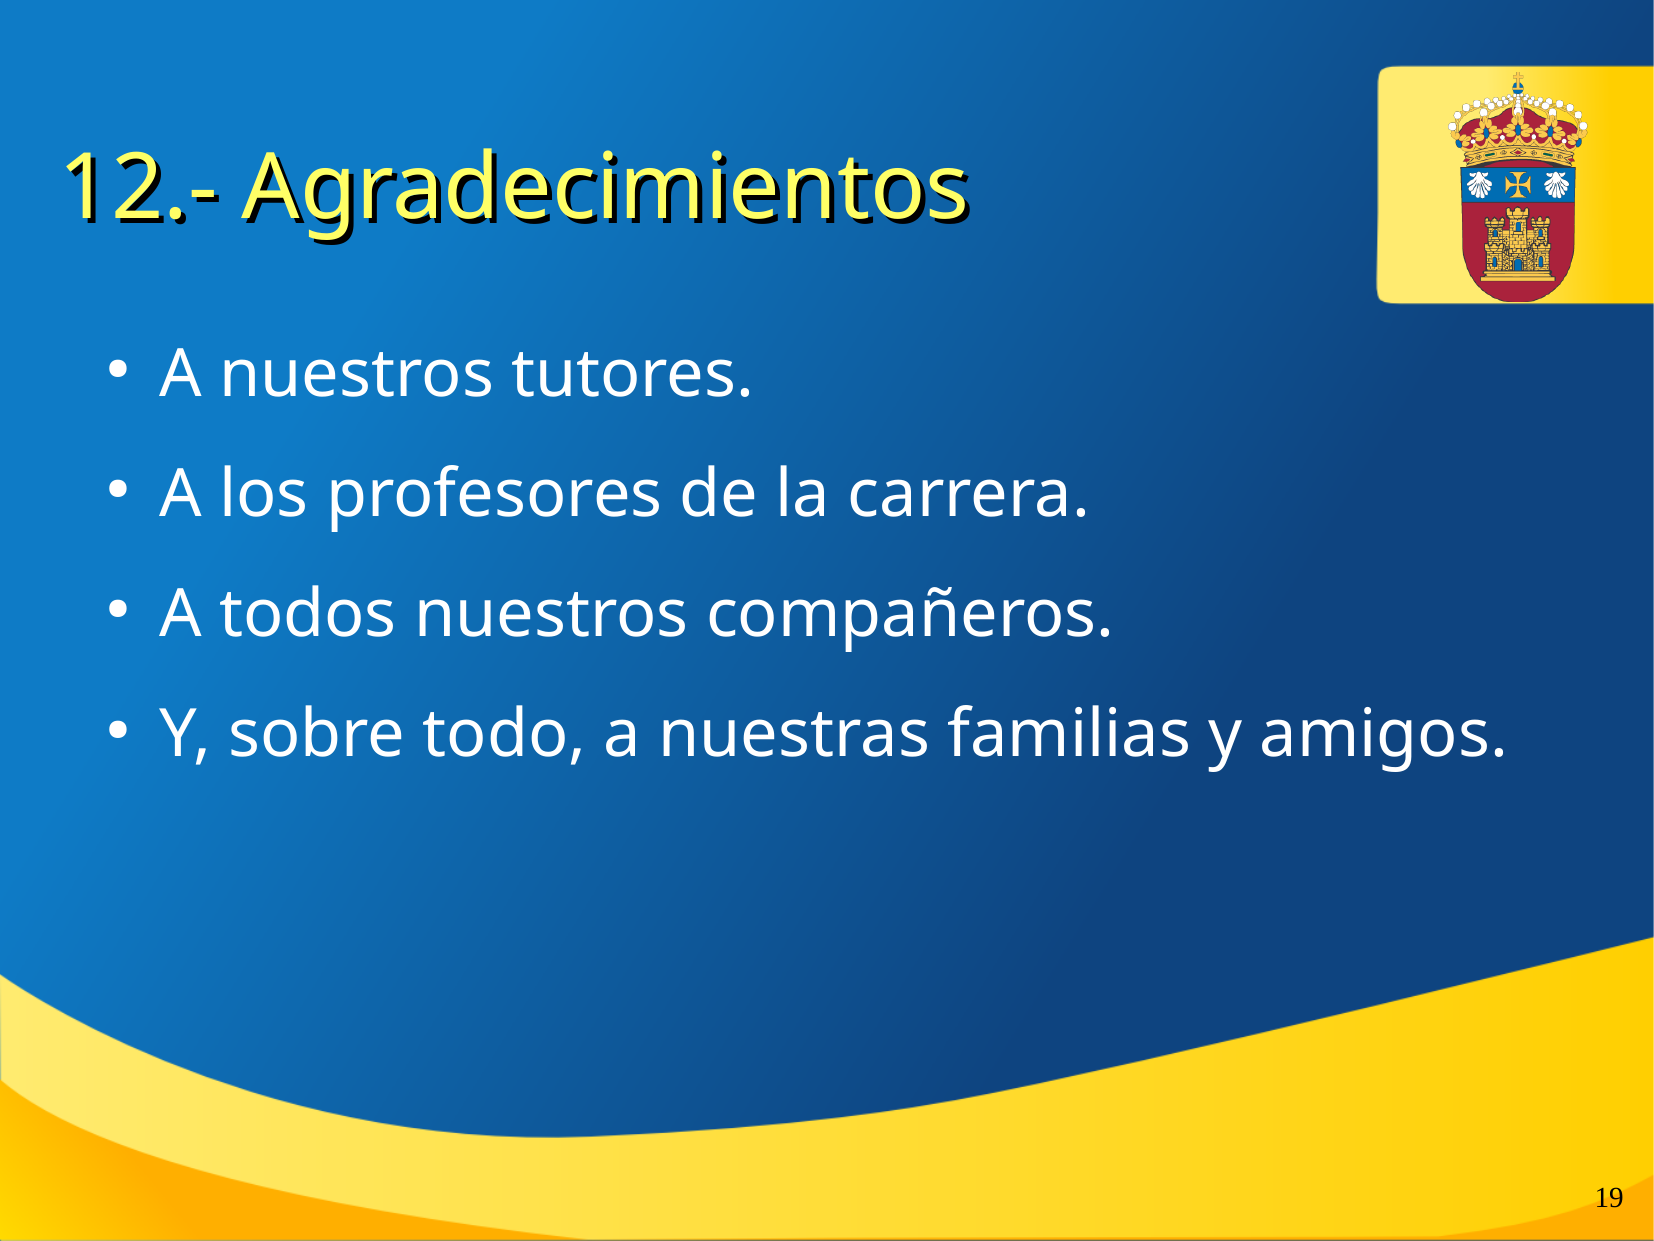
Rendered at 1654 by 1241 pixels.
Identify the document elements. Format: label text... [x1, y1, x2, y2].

title 12.- Agradecimientos [59, 70, 1335, 296]
list A nuestros tutores. A los profesores de la carrera. A todos nuestros compañeros. Y, sobre todo, a nuestras familias y amigos. [88, 324, 1565, 1045]
picture [0, 0, 1654, 1241]
